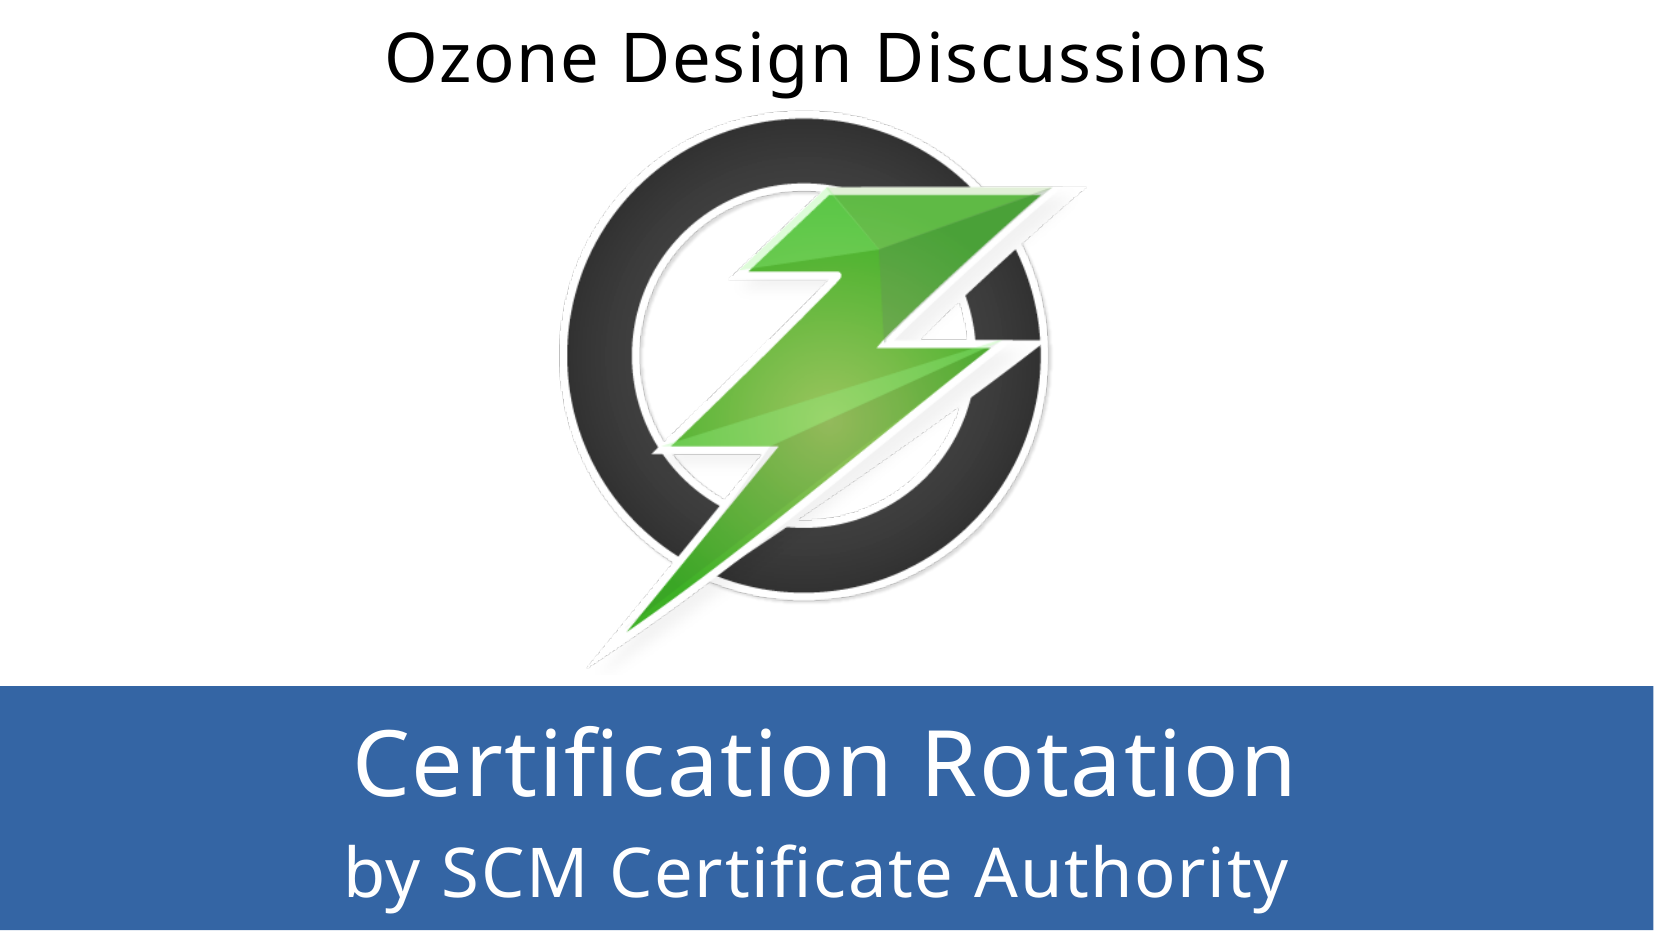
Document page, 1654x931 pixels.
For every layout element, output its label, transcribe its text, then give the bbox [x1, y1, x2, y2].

title Certification Rotation by SCM Certificate Authority [0, 686, 1654, 931]
picture [552, 100, 1094, 675]
title Ozone Design Discussions [0, 8, 1654, 105]
